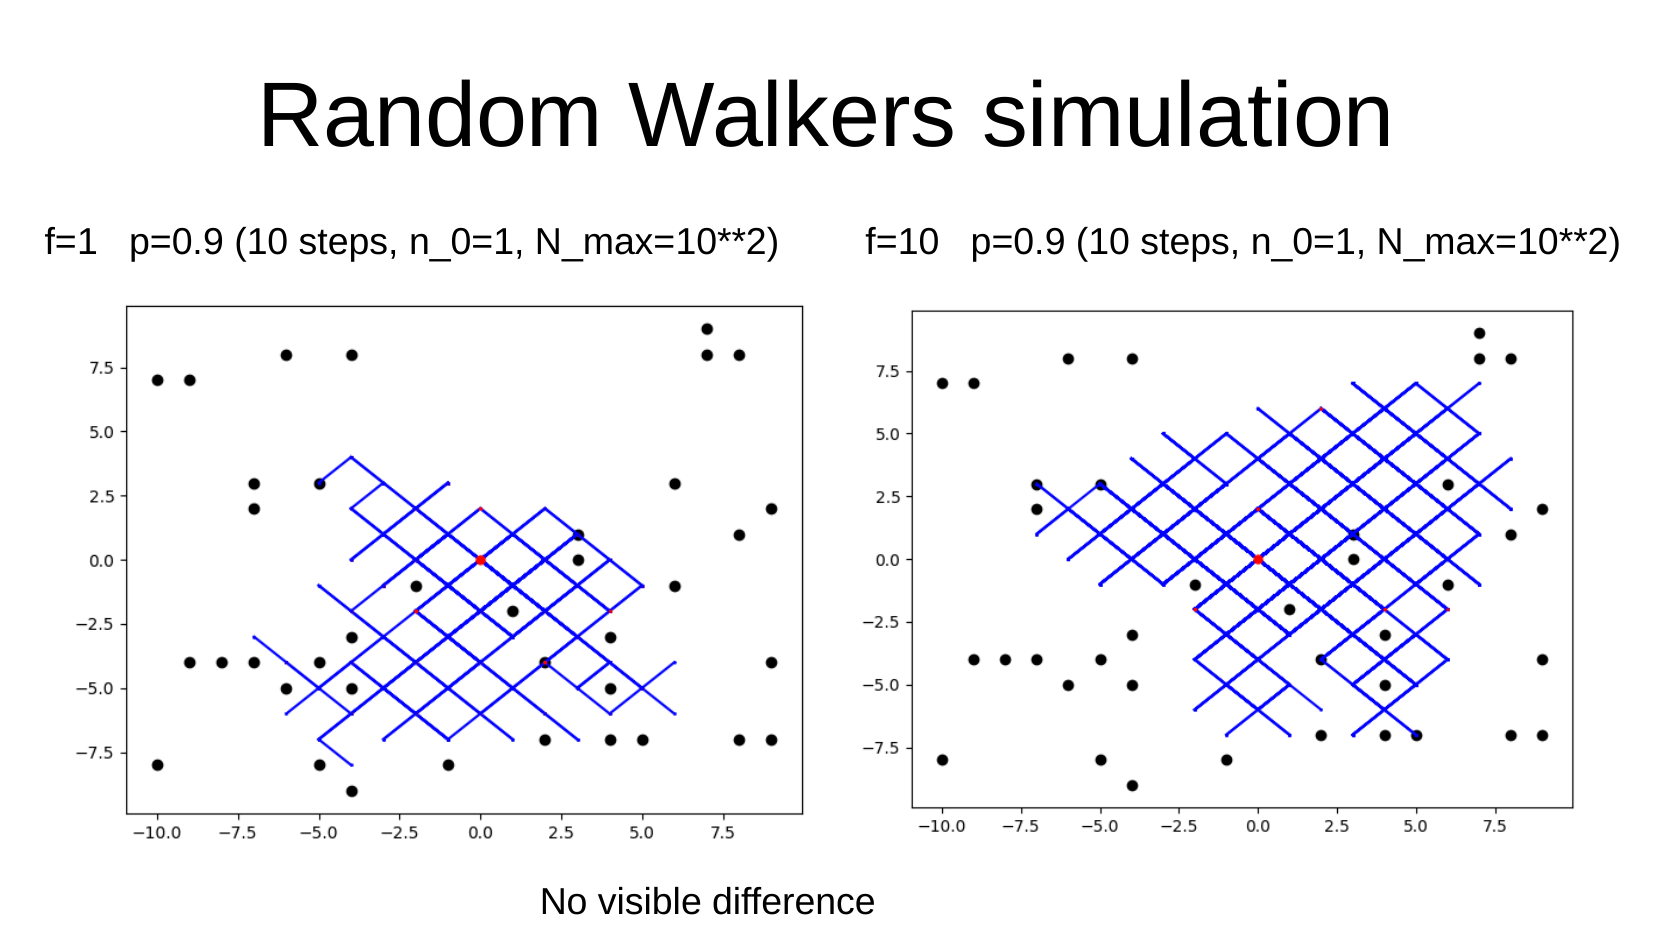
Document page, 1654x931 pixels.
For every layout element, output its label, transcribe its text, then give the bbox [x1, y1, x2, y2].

text_box f=10 p=0.9 (10 steps, n_0=1, N_max=10**2) [850, 213, 1654, 312]
picture [850, 299, 1584, 847]
text_box f=1 p=0.9 (10 steps, n_0=1, N_max=10**2) [29, 213, 833, 313]
text_box No visible difference [525, 873, 1201, 931]
title Random Walkers simulation [82, 37, 1571, 193]
picture [63, 294, 814, 854]
